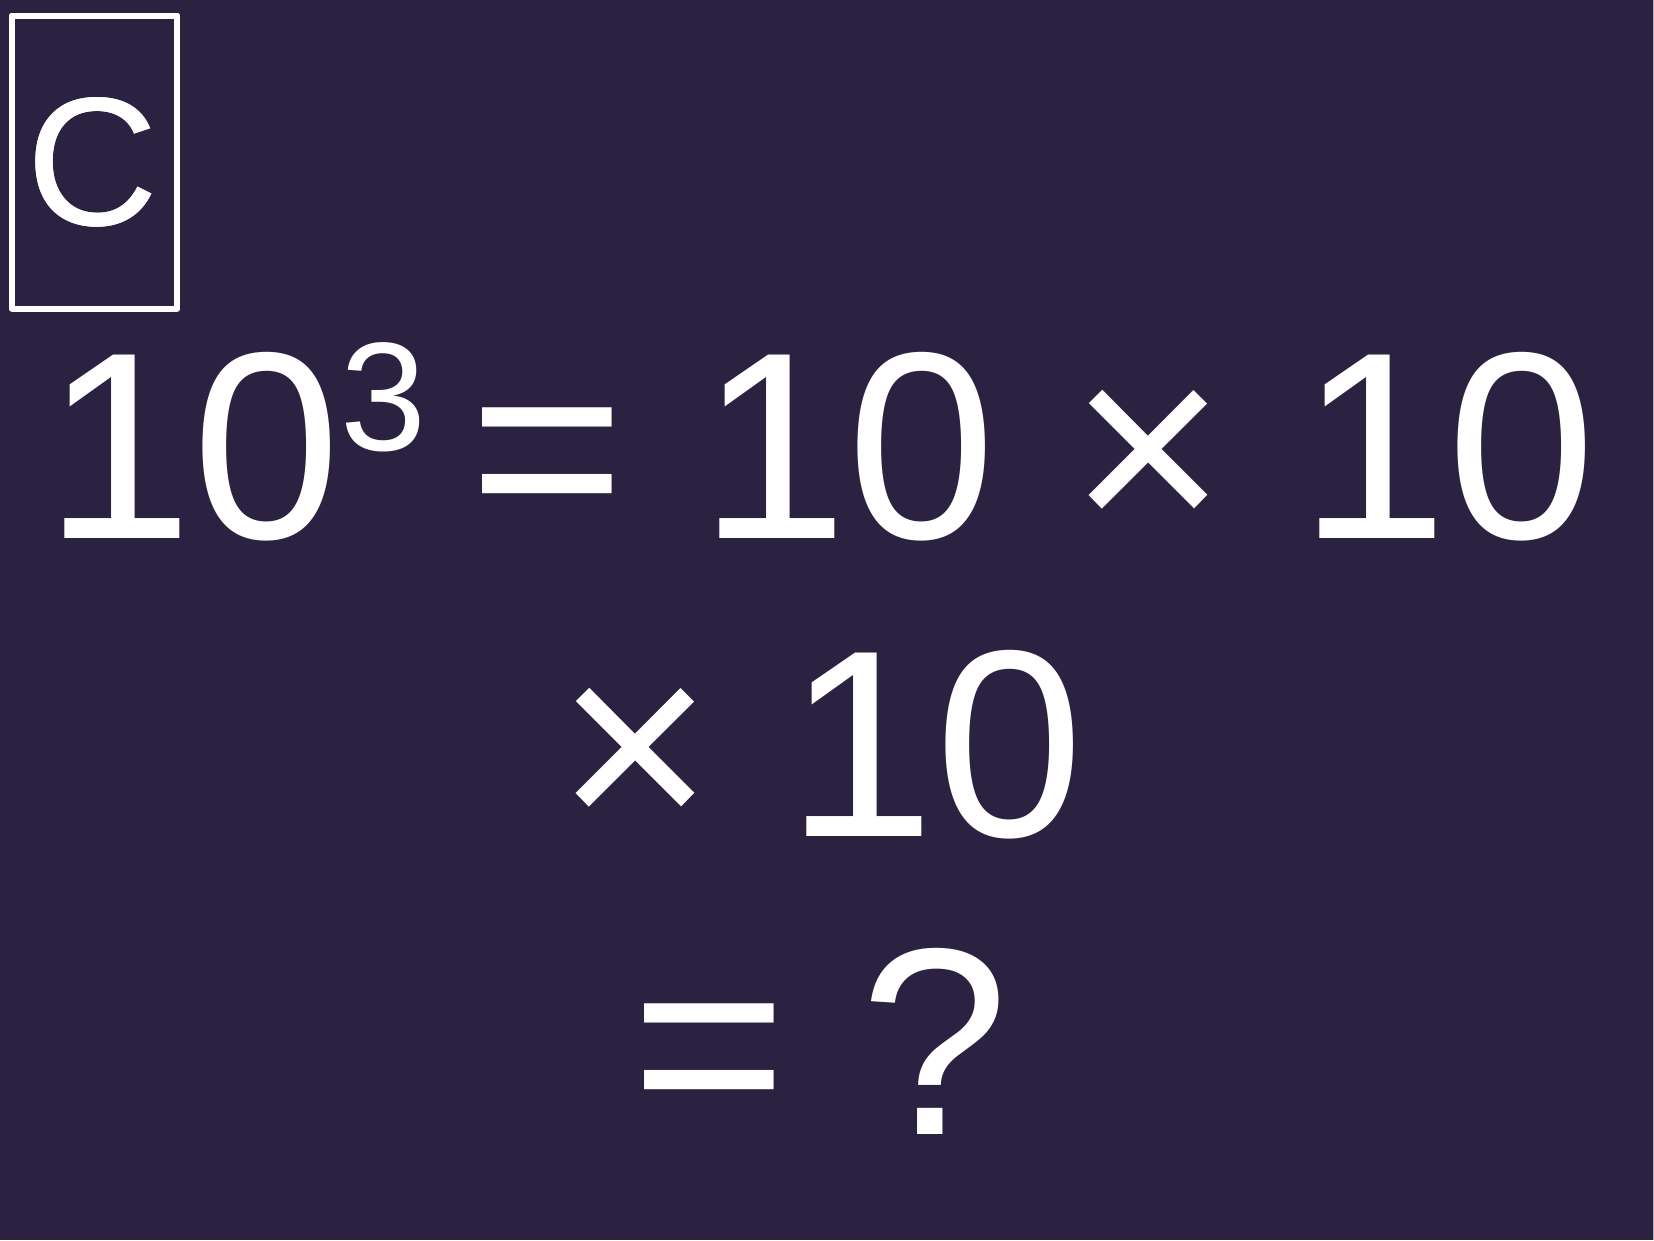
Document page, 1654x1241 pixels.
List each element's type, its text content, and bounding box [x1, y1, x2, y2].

text_box C [11, 15, 178, 296]
title 103 = 10 × 10 × 10 = ? [0, 296, 1648, 1191]
